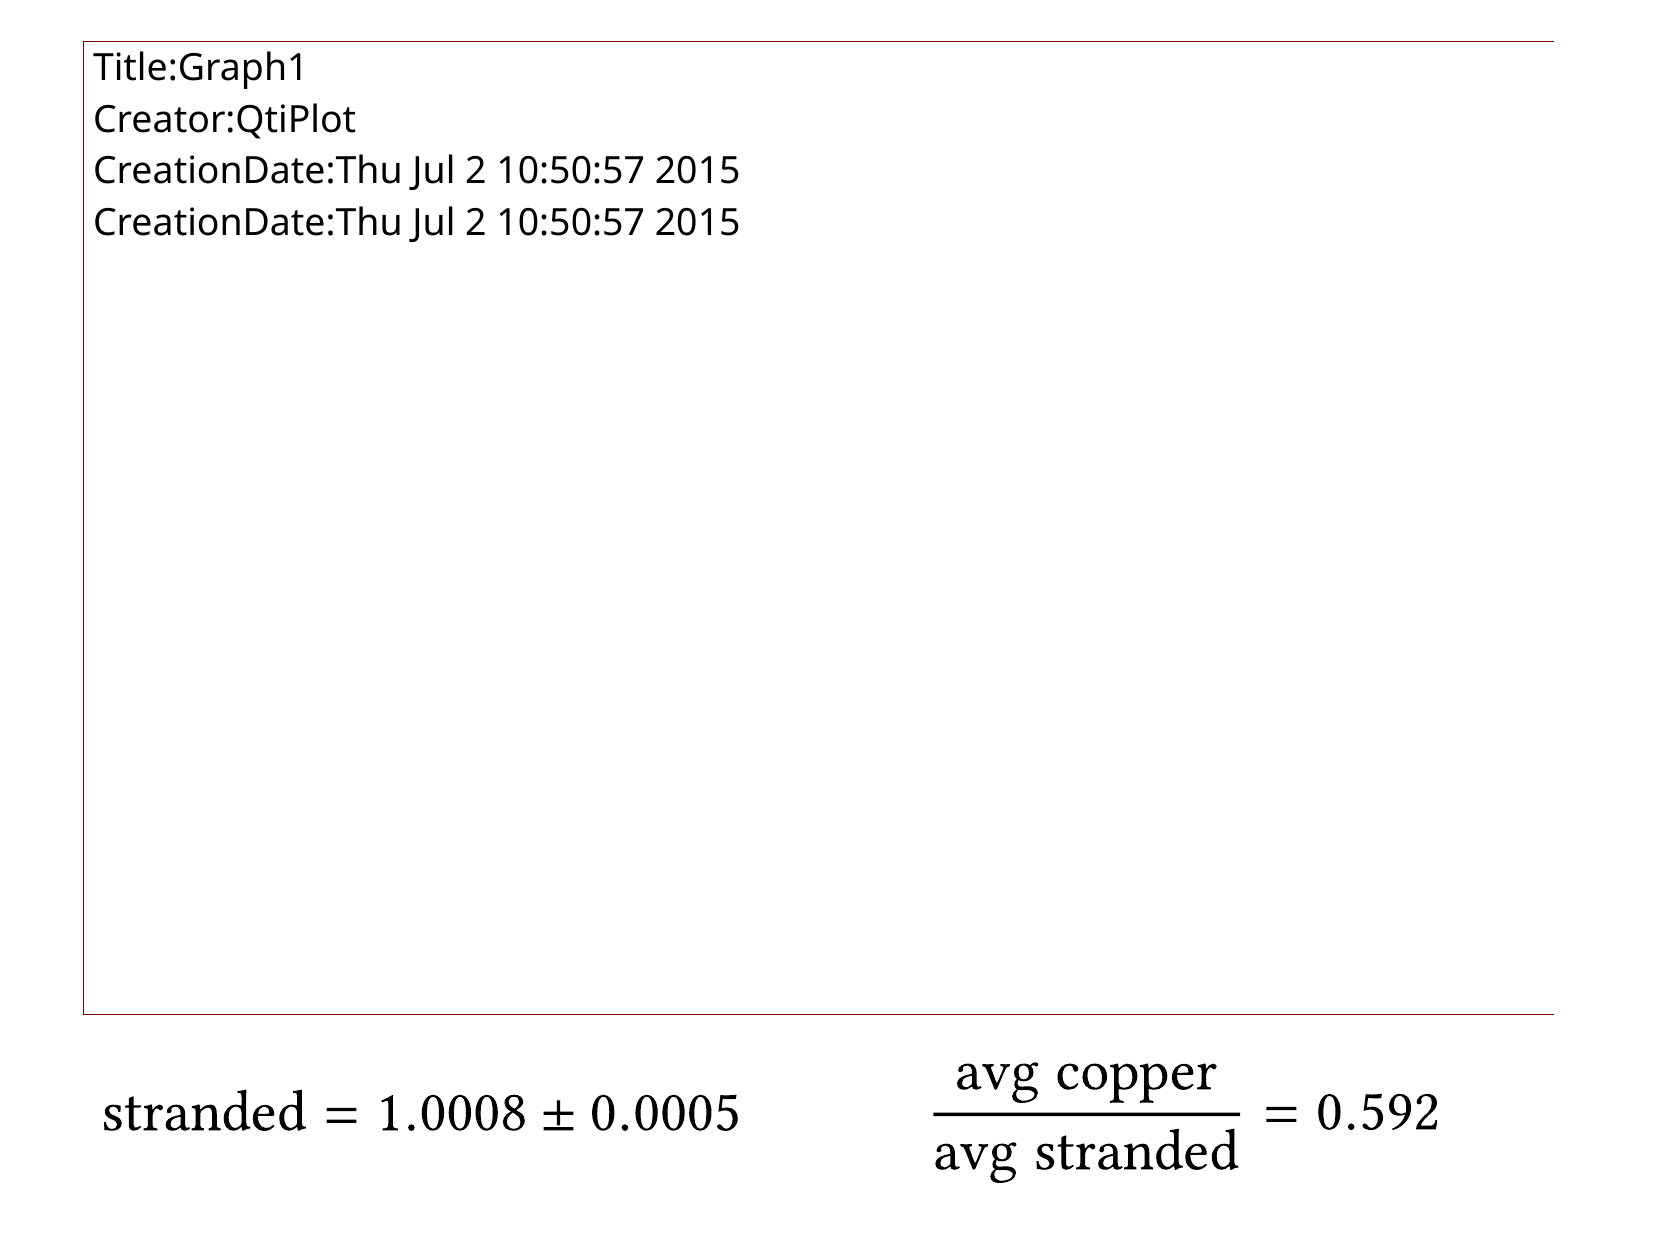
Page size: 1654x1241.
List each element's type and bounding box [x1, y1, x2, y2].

text_box [933, 1062, 1441, 1183]
text_box [101, 1089, 741, 1131]
picture [80, 38, 1554, 1015]
